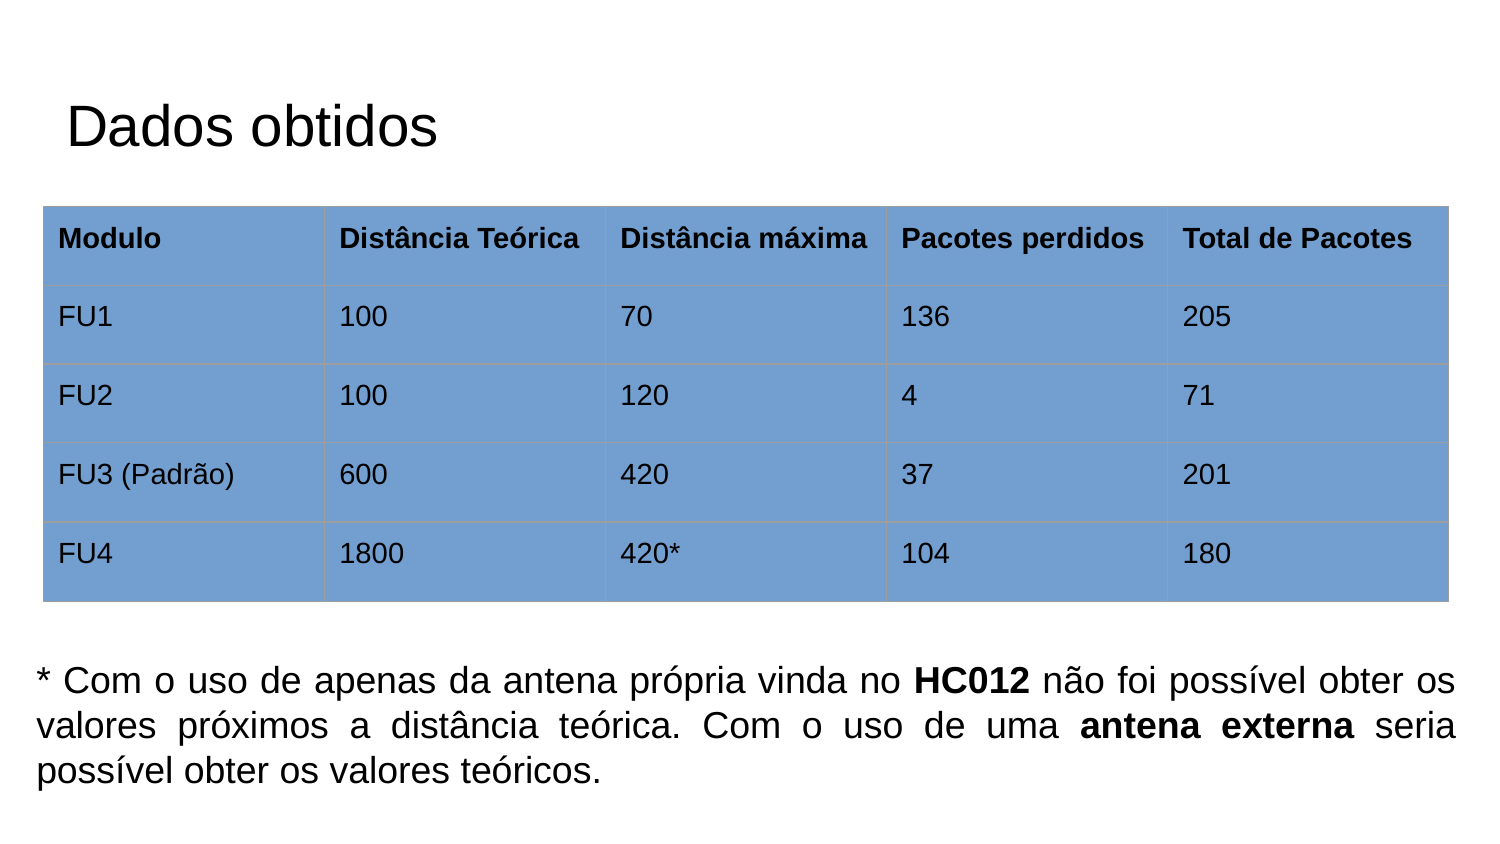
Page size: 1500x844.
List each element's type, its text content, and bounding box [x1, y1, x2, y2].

table_header Pacotes perdidos [887, 207, 1167, 285]
table_cell 201 [1168, 443, 1448, 521]
table_cell 70 [606, 286, 886, 363]
table_cell 4 [887, 365, 1167, 442]
table_cell 420* [606, 523, 886, 601]
table_cell 180 [1168, 523, 1448, 601]
table_cell 205 [1168, 286, 1448, 363]
table_cell 37 [887, 443, 1167, 521]
table_header Distância máxima [606, 207, 886, 285]
table_cell 104 [887, 523, 1167, 601]
table_cell FU3 (Padrão) [44, 443, 324, 521]
table_cell 136 [887, 286, 1167, 363]
table_cell 1800 [325, 523, 605, 601]
title Dados obtidos [51, 72, 1449, 167]
text_box * Com o uso de apenas da antena própria vinda no HC012 não foi possível obter os valores próximos a distância teórica. Com o uso de uma antena externa seria possível obter os valores teóricos. [21, 641, 1471, 803]
table_cell 420 [606, 443, 886, 521]
table_cell FU4 [44, 523, 324, 601]
table_cell 100 [325, 365, 605, 442]
table_cell 120 [606, 365, 886, 442]
table_cell FU1 [44, 286, 324, 363]
table_header Total de Pacotes [1168, 207, 1448, 285]
table_header Distância Teórica [325, 207, 605, 285]
table_header Modulo [44, 207, 324, 285]
table_cell 600 [325, 443, 605, 521]
table_cell 100 [325, 286, 605, 363]
table_cell FU2 [44, 365, 324, 442]
table_cell 71 [1168, 365, 1448, 442]
